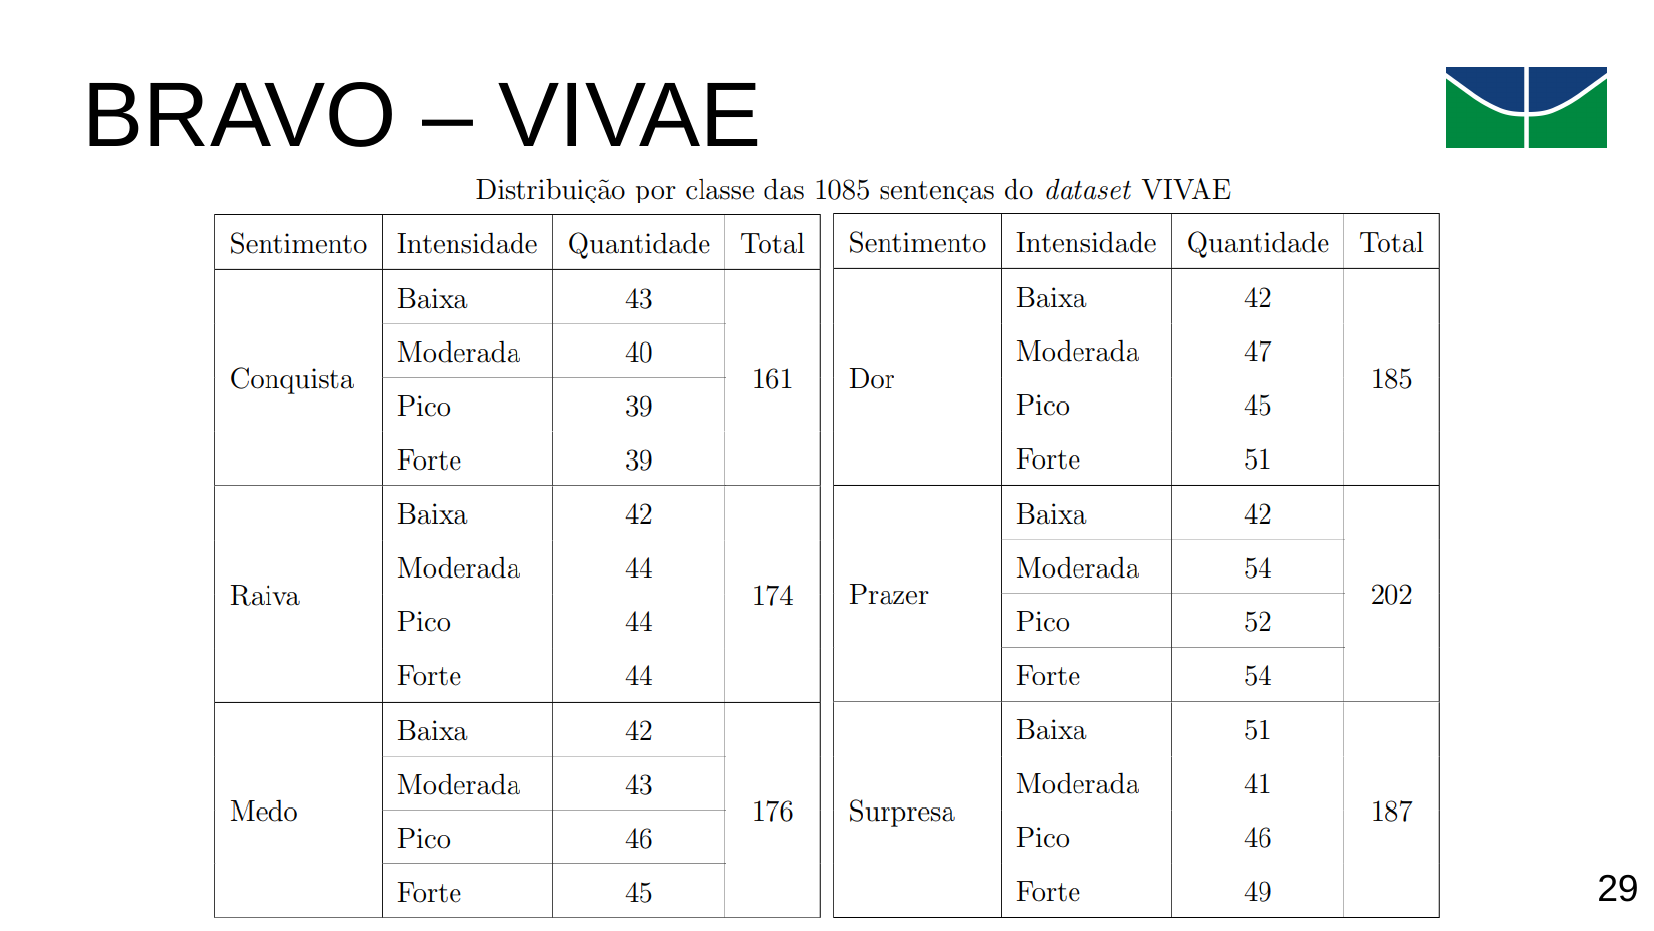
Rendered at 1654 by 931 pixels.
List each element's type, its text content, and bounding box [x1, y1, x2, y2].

text_box <number> [1024, 860, 1654, 931]
picture [1571, 67, 1607, 148]
title BRAVO – VIVAE [82, 37, 1571, 193]
picture [207, 171, 1446, 925]
